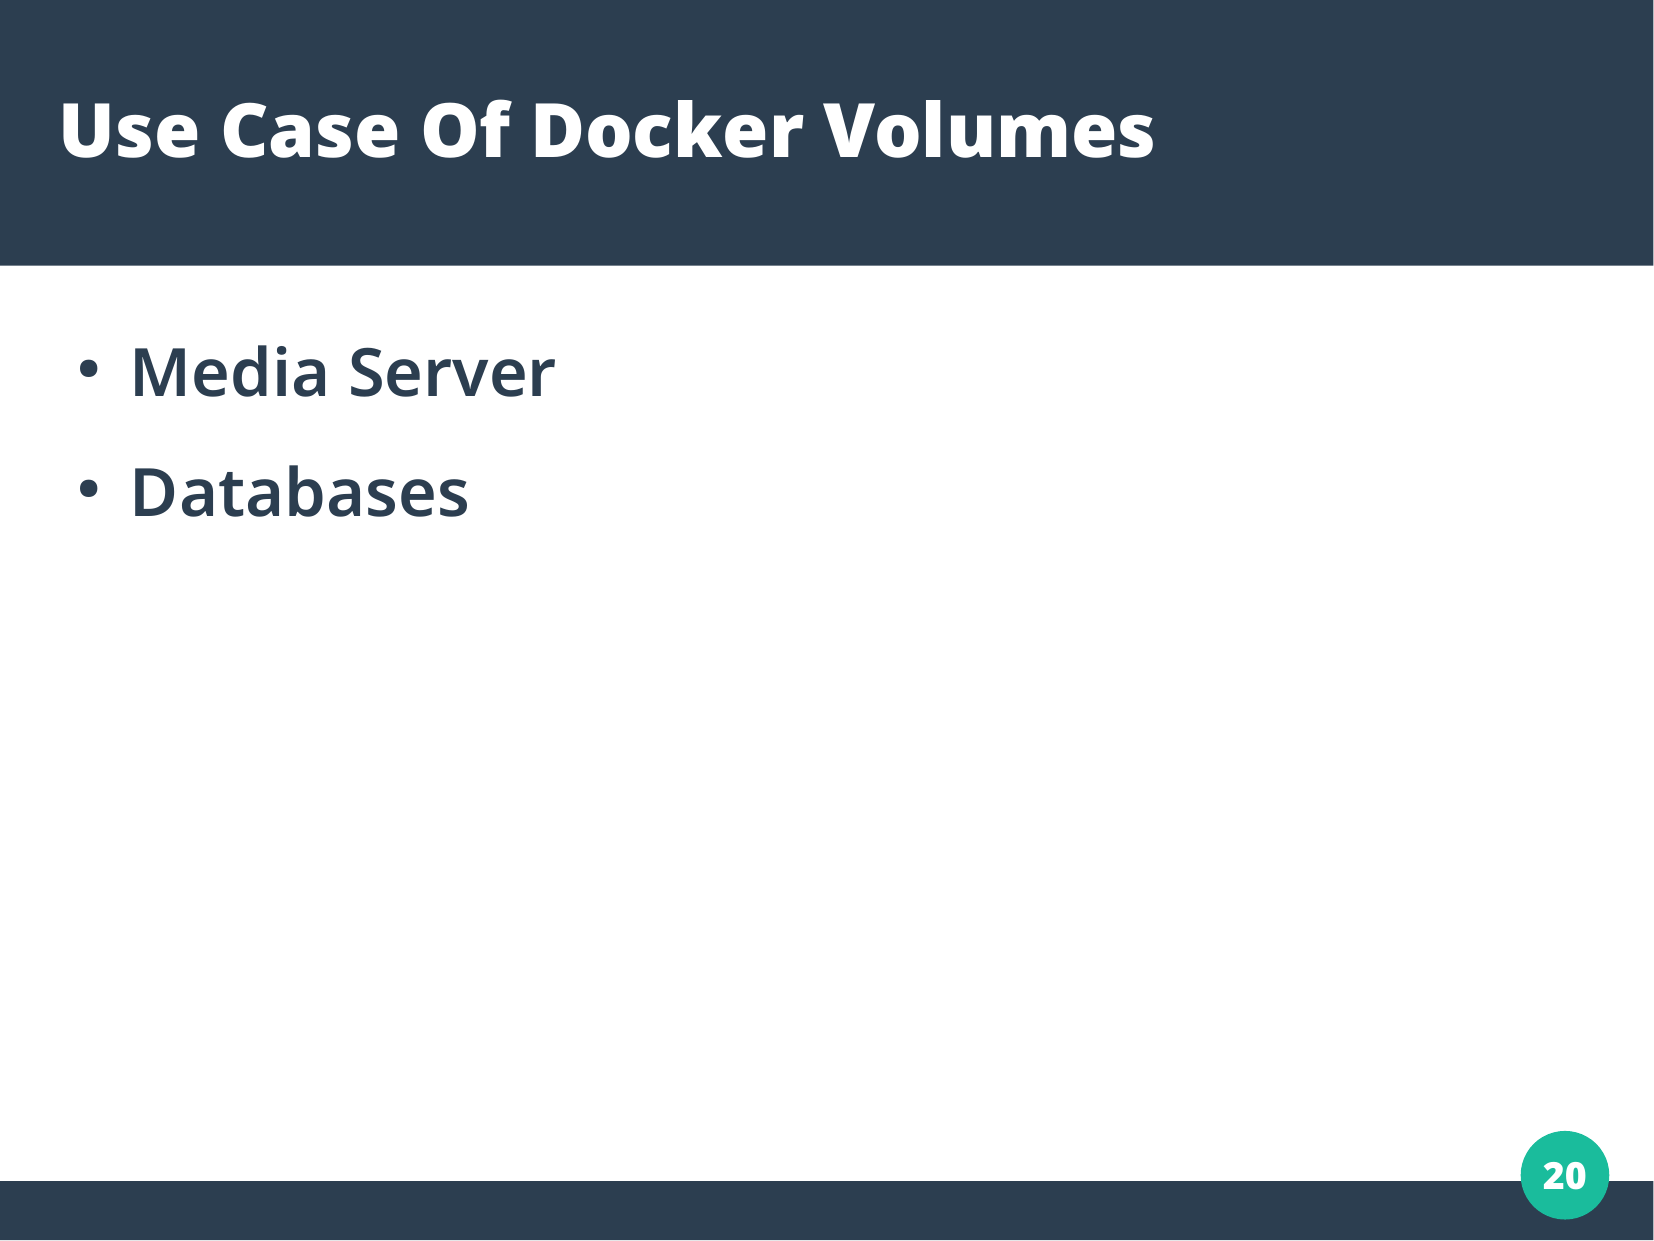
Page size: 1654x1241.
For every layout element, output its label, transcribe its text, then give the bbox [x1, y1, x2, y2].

title Use Case Of Docker Volumes [59, 49, 1595, 207]
list Media Server Databases [59, 324, 1595, 1152]
